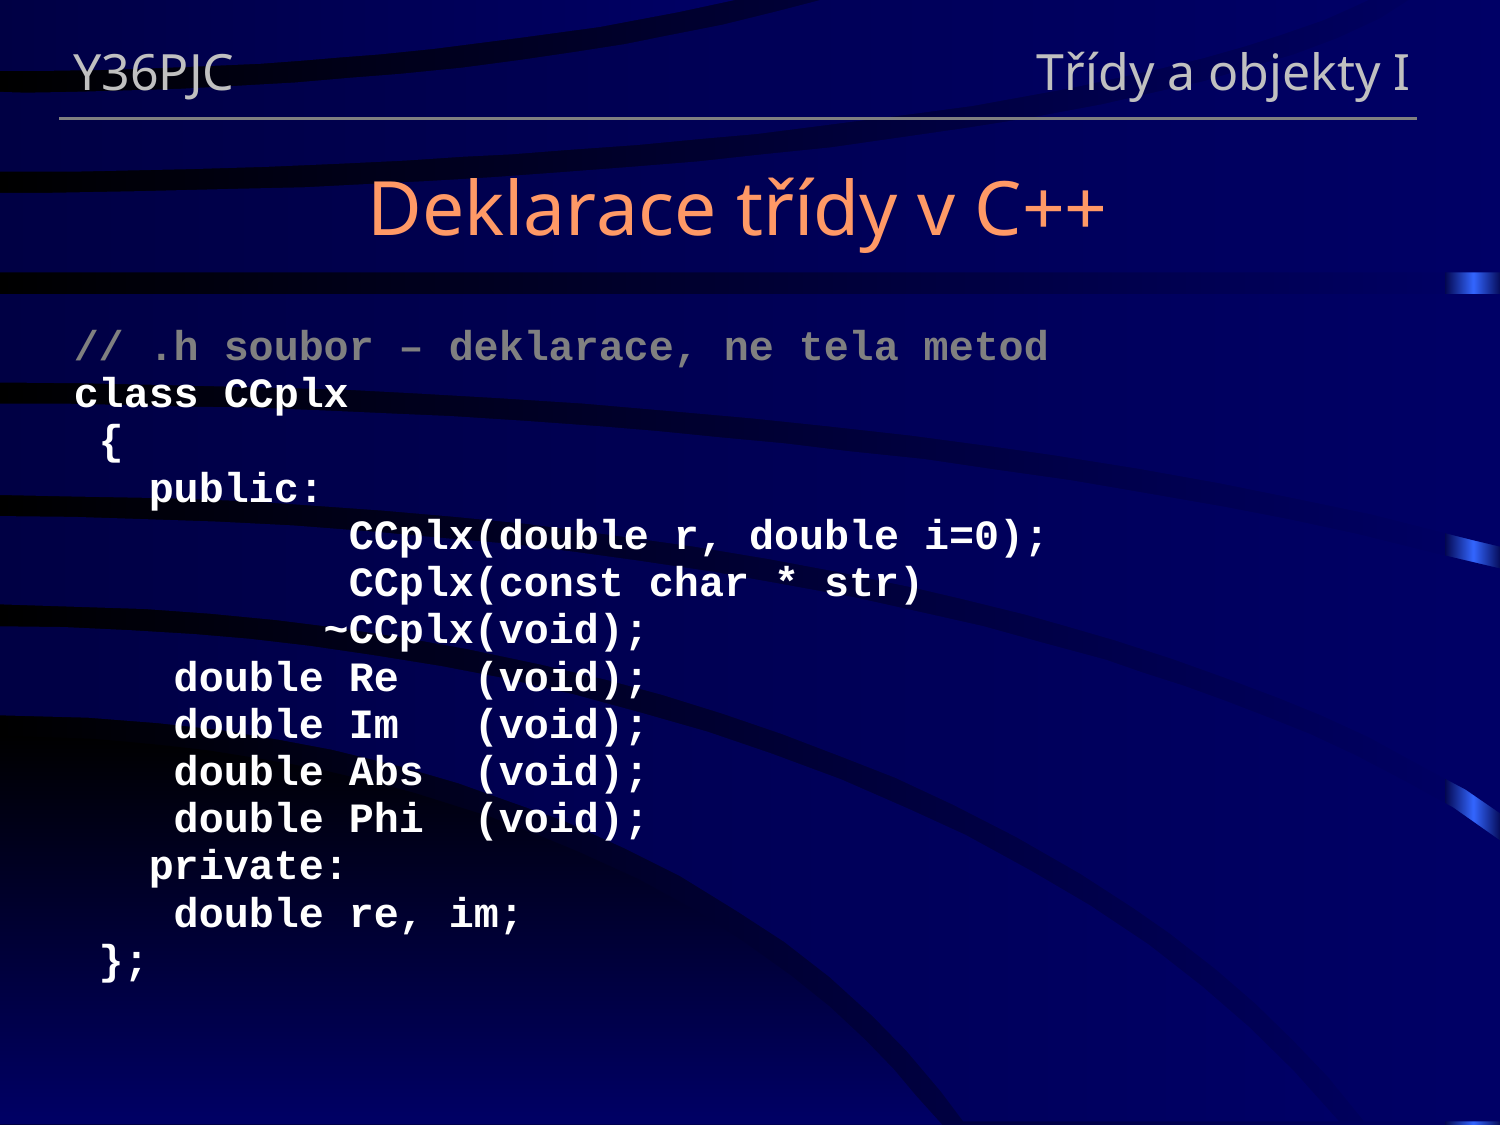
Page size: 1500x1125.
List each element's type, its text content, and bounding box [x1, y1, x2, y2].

text_box Deklarace třídy v C++ // .h soubor – deklarace, ne tela metod class CCplx { public: CCplx(double r, double i=0); CCplx(const char * str) ~CCplx(void); double Re (void); double Im (void); double Abs (void); double Phi (void); private: double re, im; }; [59, 147, 1418, 983]
text_box Třídy a objekty I [1021, 29, 1418, 105]
text_box Y36PJC [59, 29, 251, 105]
